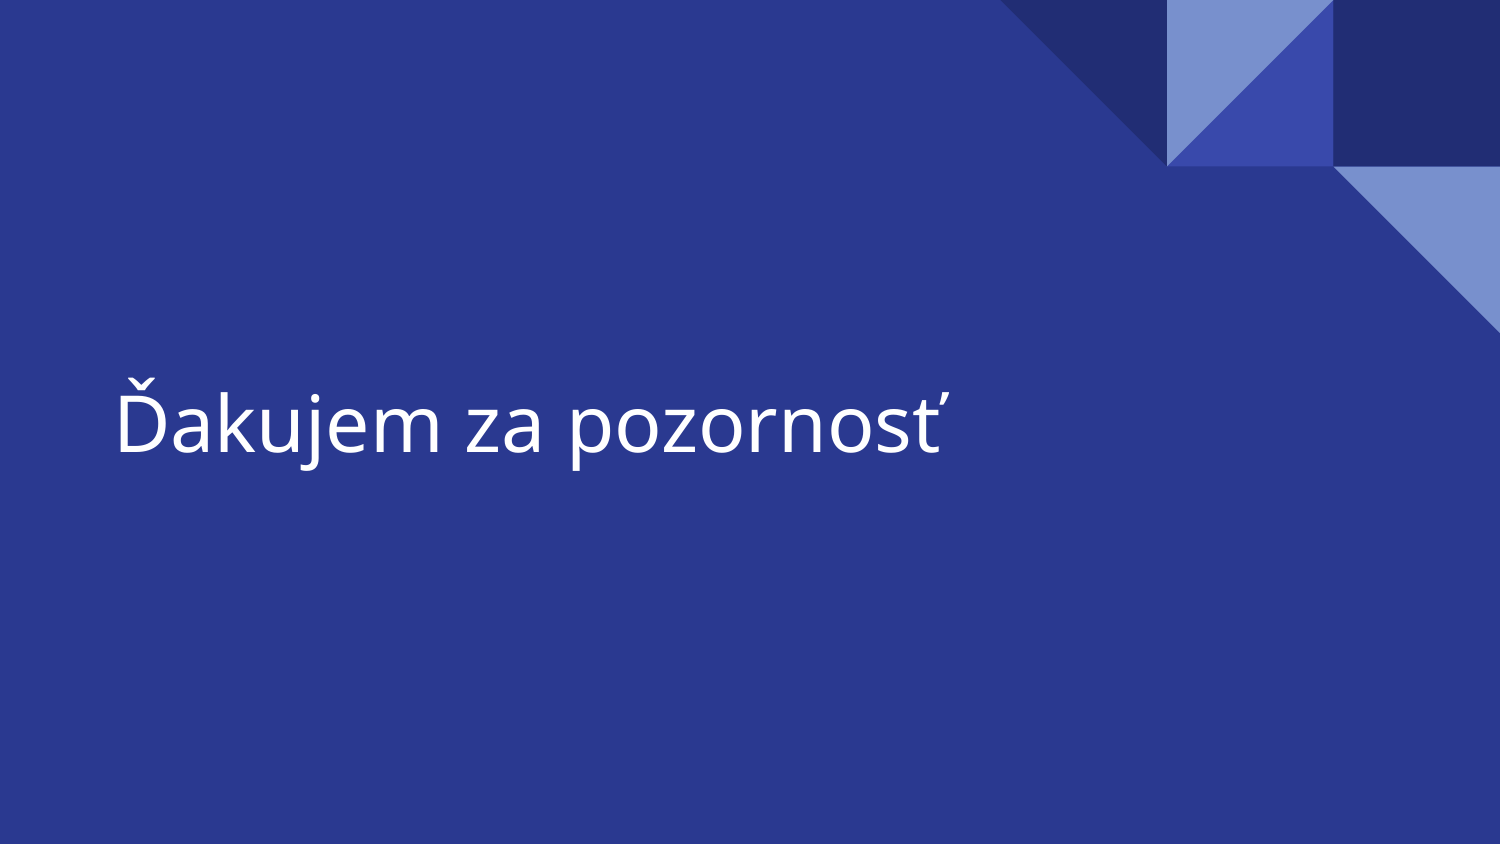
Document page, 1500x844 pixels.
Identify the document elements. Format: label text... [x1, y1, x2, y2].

title Ďakujem za pozornosť [98, 353, 1447, 491]
